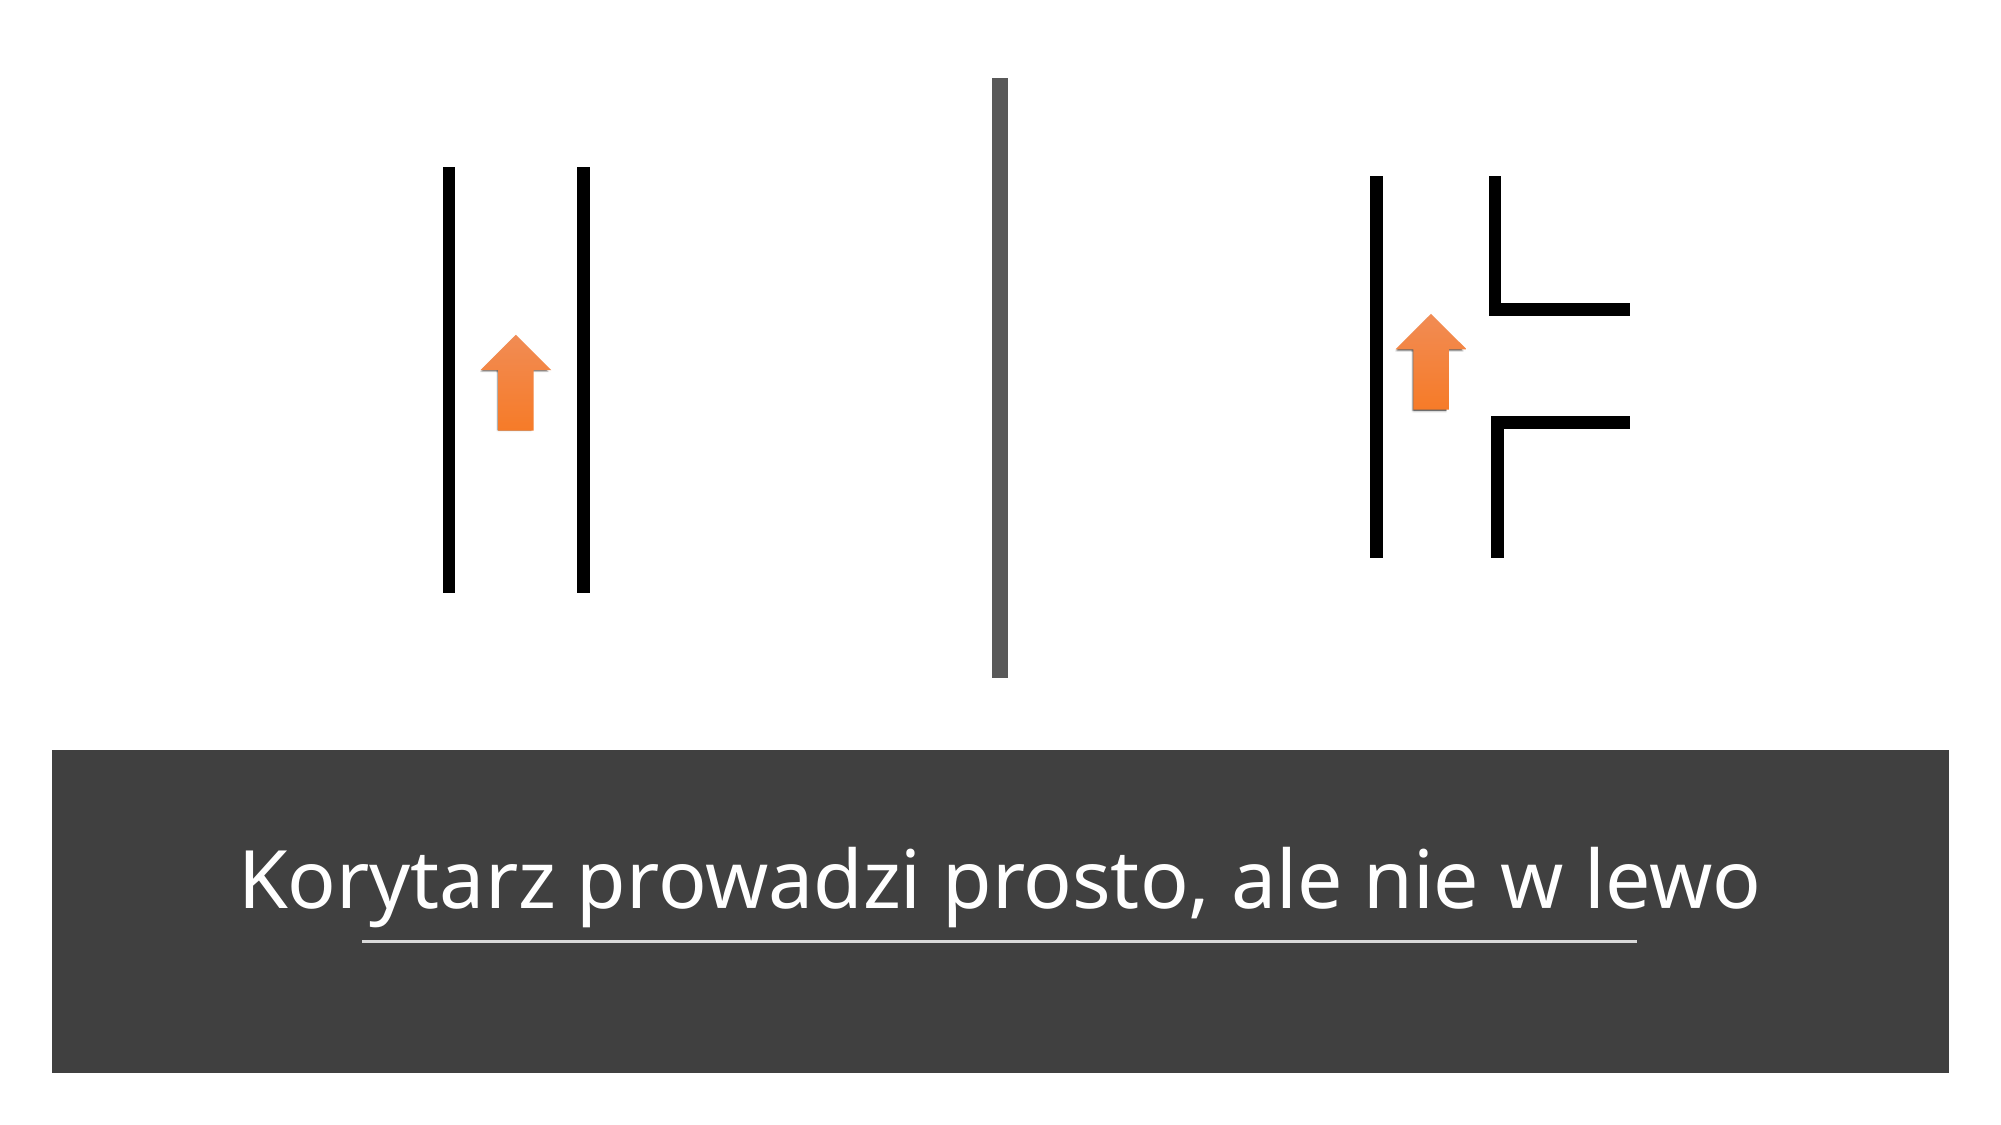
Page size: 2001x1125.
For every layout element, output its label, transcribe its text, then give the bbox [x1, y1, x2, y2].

title Korytarz prowadzi prosto, ale nie w lewo [86, 780, 1914, 933]
text_box [0, 0, 2000, 1125]
